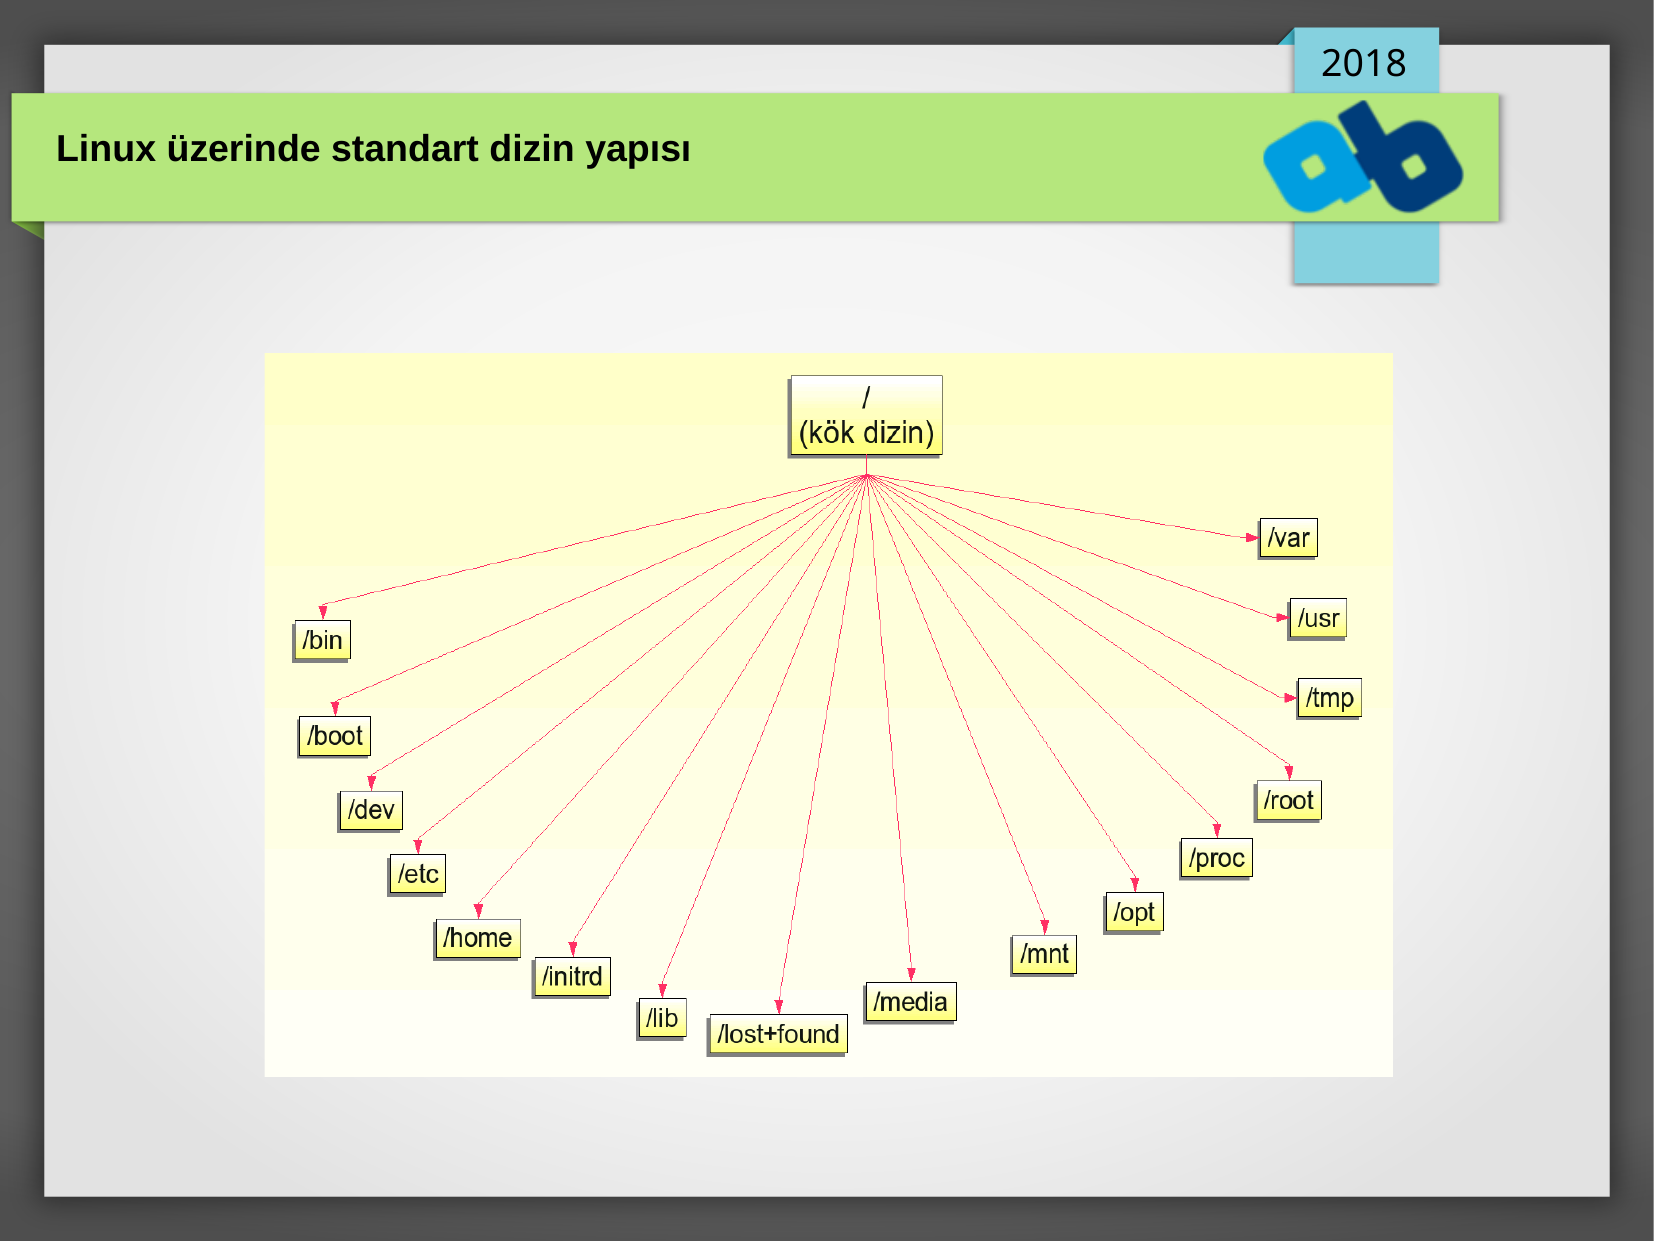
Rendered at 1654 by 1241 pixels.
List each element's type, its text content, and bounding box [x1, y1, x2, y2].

text_box Linux üzerinde standart dizin yapısı [41, 120, 1134, 220]
picture [0, 0, 1654, 1241]
text_box 2018 [1299, 29, 1430, 98]
